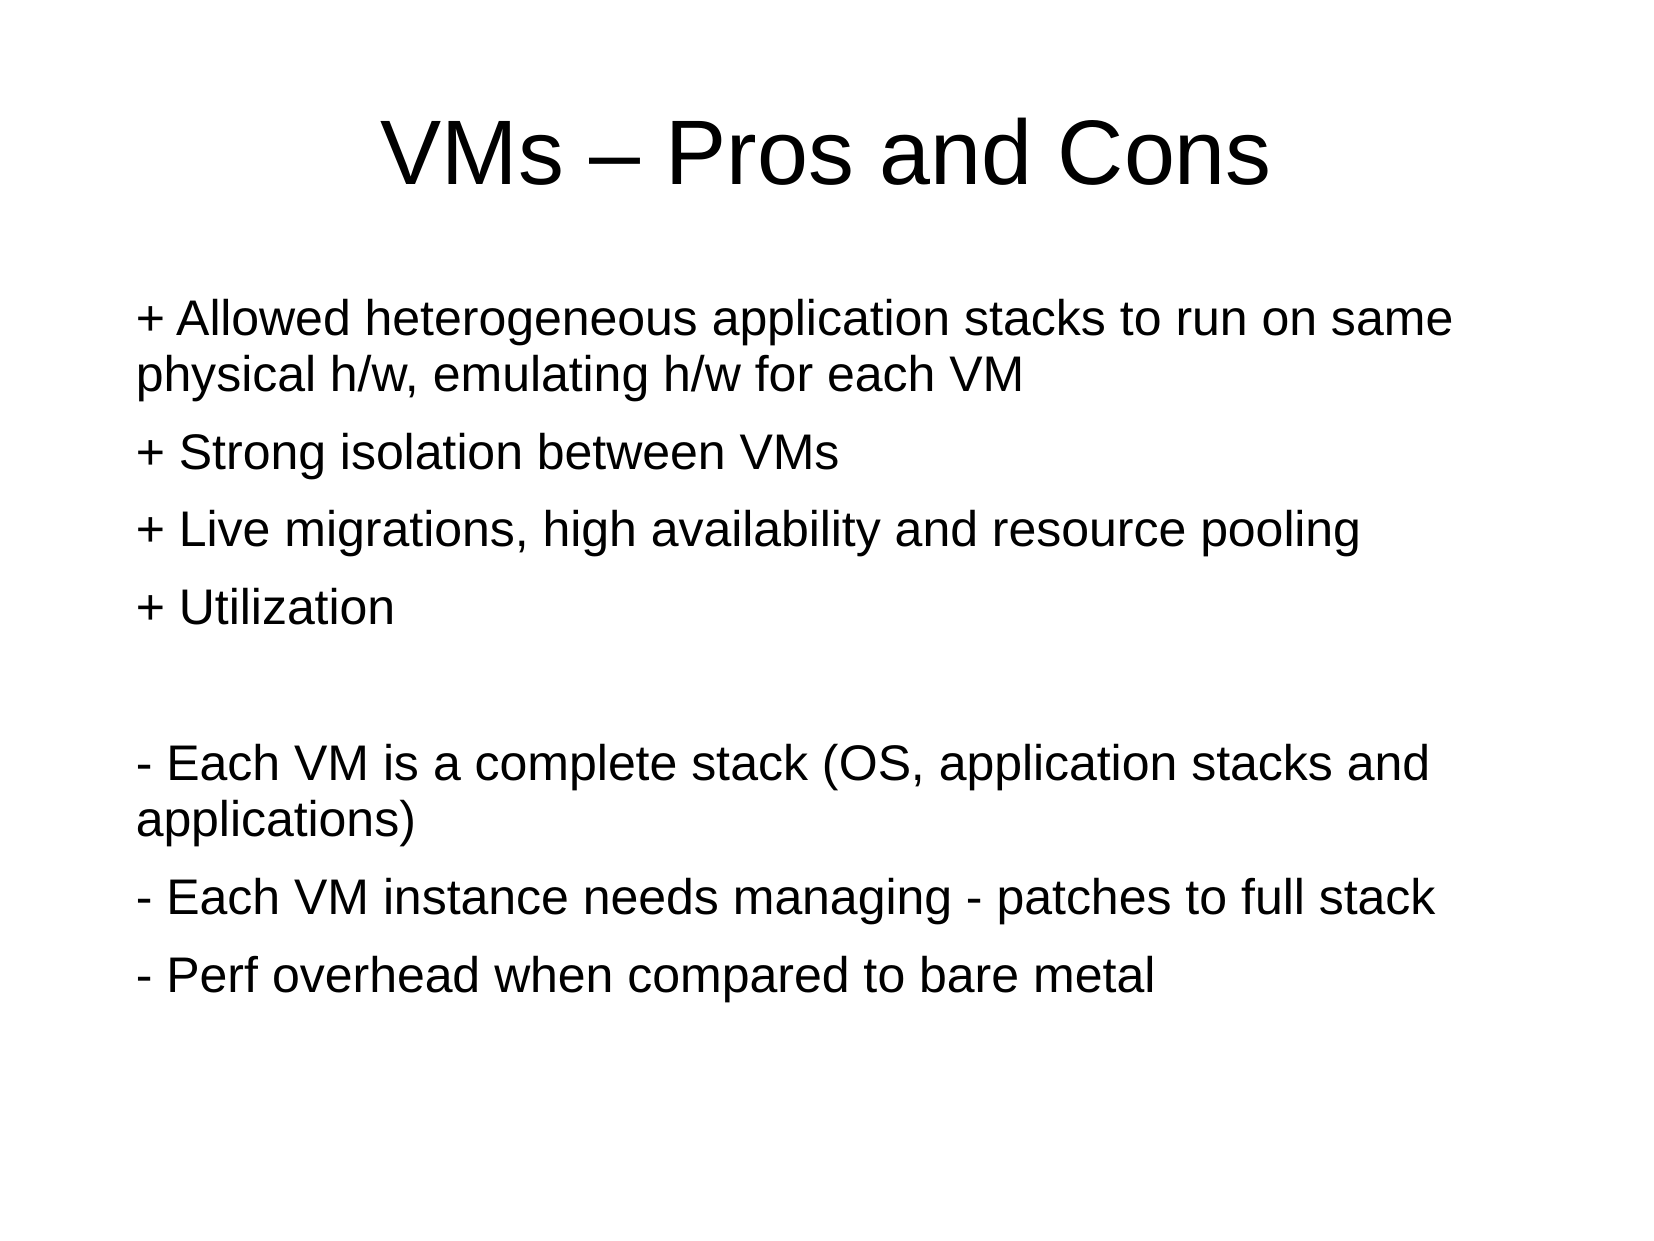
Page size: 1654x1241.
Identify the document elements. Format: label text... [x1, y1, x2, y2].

list + Allowed heterogeneous application stacks to run on same physical h/w, emulating h/w for each VM + Strong isolation between VMs + Live migrations, high availability and resource pooling + Utilization - Each VM is a complete stack (OS, application stacks and applications) - Each VM instance needs managing - patches to full stack - Perf overhead when compared to bare metal [82, 290, 1571, 1010]
title VMs – Pros and Cons [82, 49, 1571, 257]
